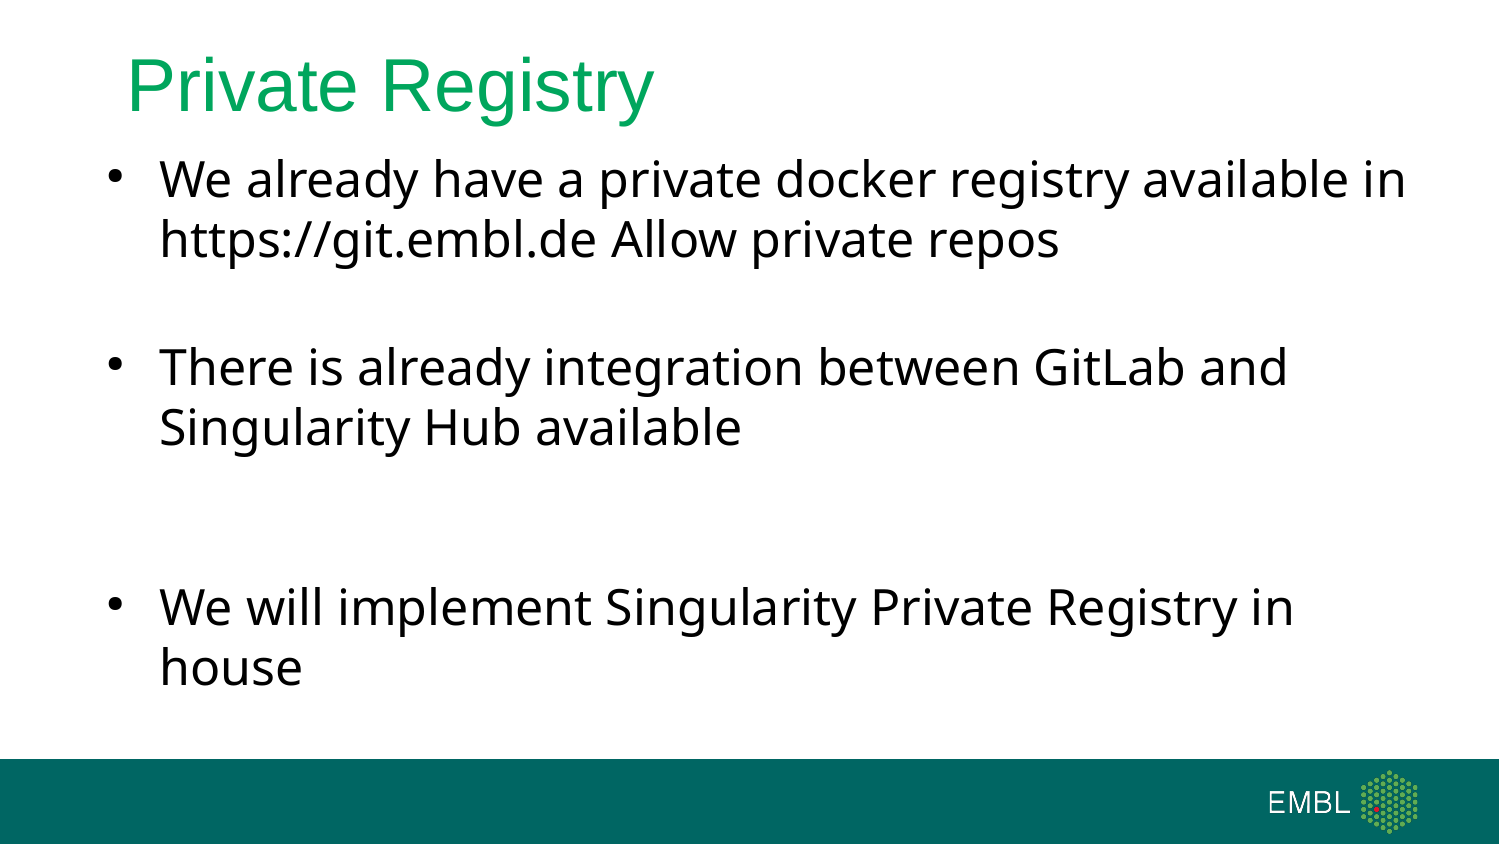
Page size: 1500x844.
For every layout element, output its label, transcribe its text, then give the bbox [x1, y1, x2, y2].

text_box We already have a private docker registry available in https://git.embl.de Allow private repos There is already integration between GitLab and Singularity Hub available We will implement Singularity Private Registry in house [88, 147, 1426, 683]
text_box Private Registry [111, 36, 721, 219]
